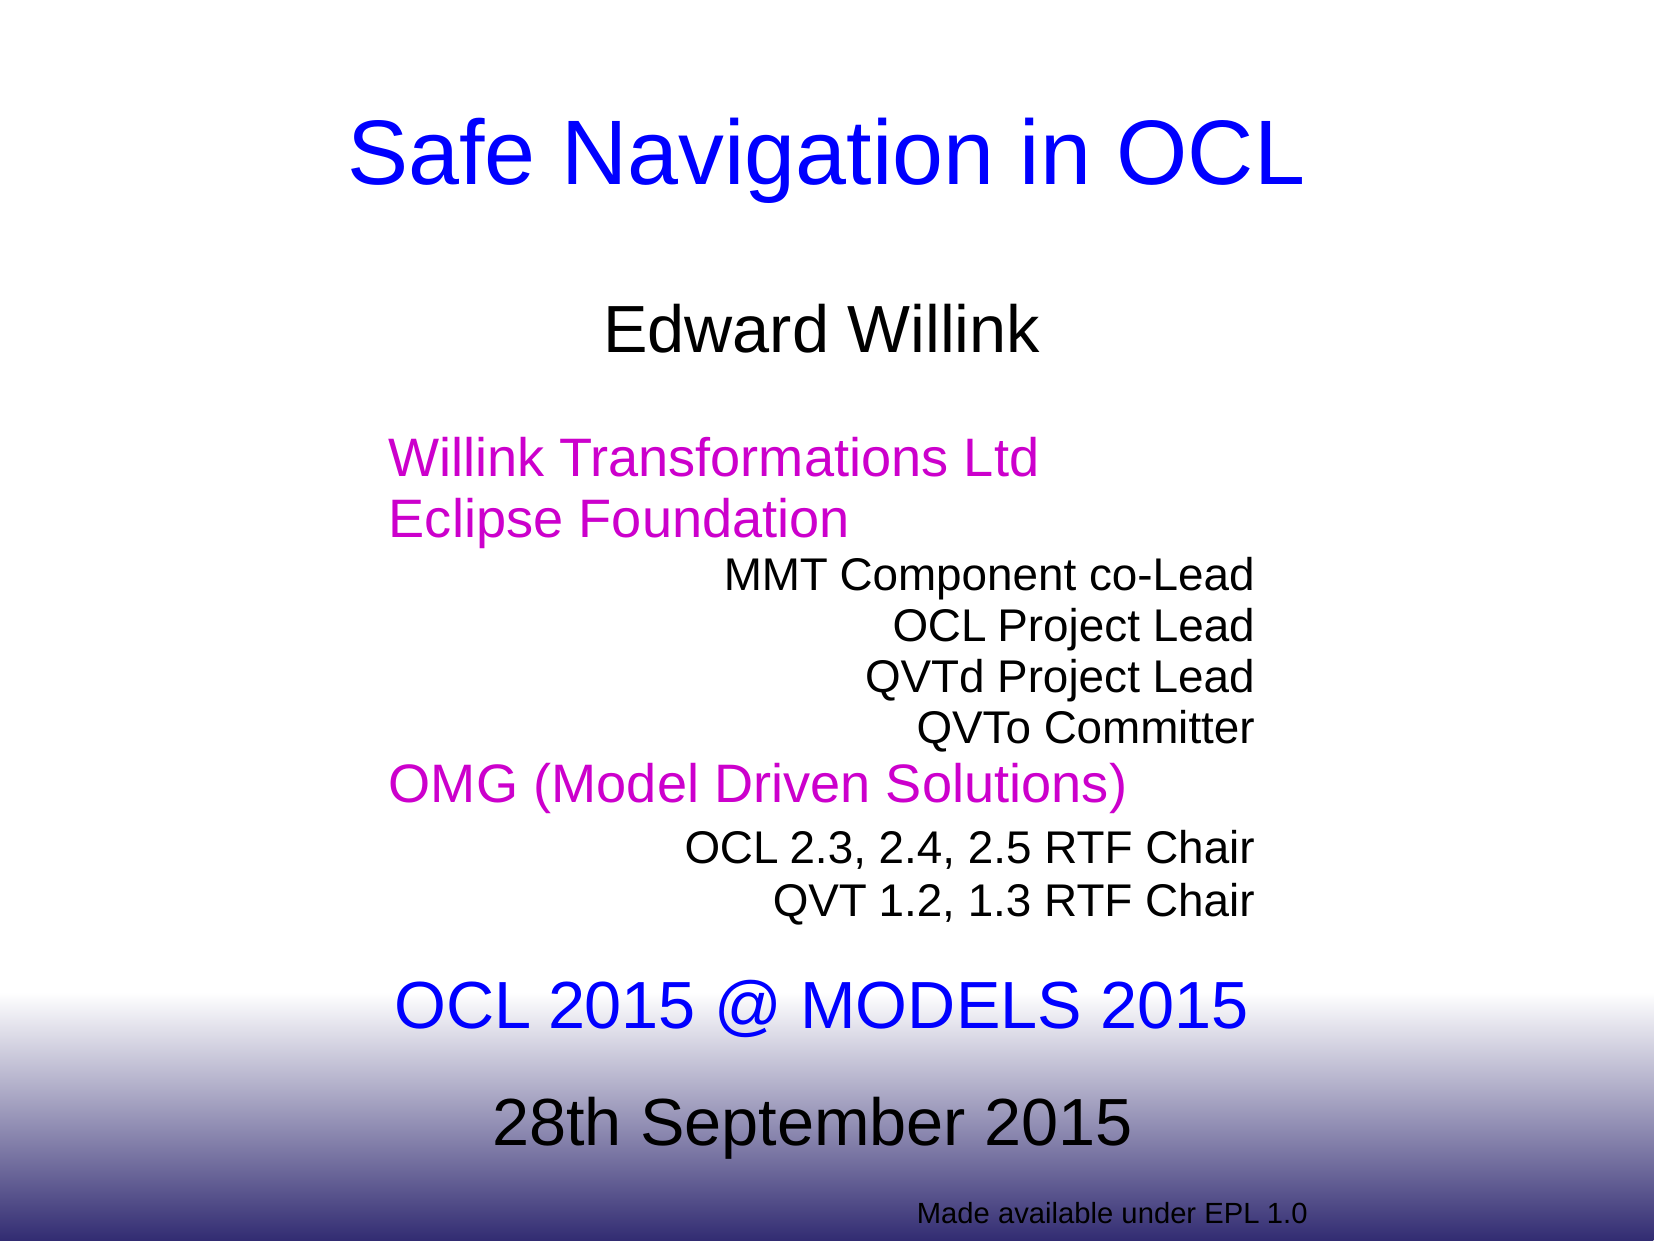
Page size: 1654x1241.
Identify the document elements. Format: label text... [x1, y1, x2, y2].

subtitle Edward Willink Willink Transformations Ltd Eclipse Foundation MMT Component co-Lead OCL Project Lead QVTd Project Lead QVTo Committer OMG (Model Driven Solutions) OCL 2.3, 2.4, 2.5 RTF Chair QVT 1.2, 1.3 RTF Chair OCL 2015 @ MODELS 2015 28th September 2015 [388, 292, 1255, 1159]
title Safe Navigation in OCL [82, 56, 1571, 250]
